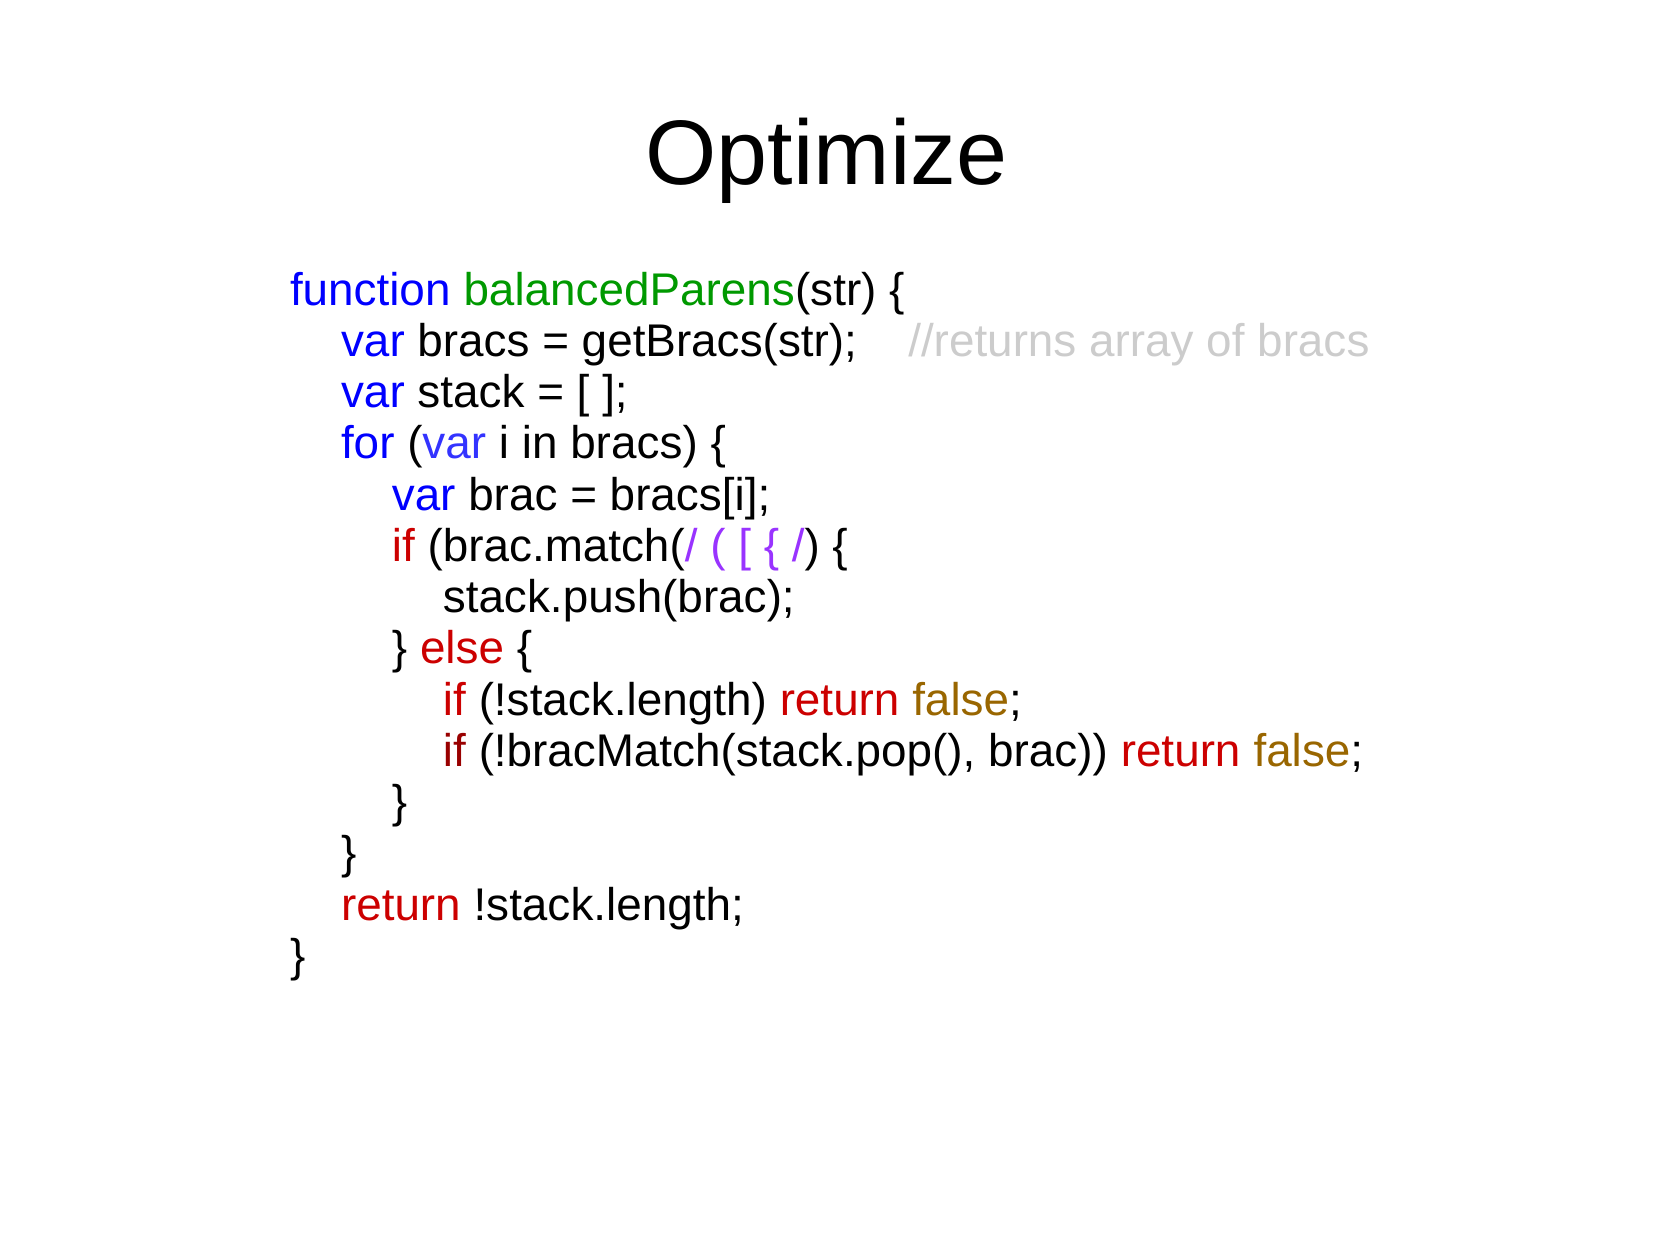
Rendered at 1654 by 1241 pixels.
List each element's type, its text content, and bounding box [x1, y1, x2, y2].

title Optimize [82, 49, 1571, 257]
text_box function balancedParens(str) { var bracs = getBracs(str); //returns array of bracs var stack = [ ]; for (var i in bracs) { var brac = bracs[i]; if (brac.match(/ ( [ { /) { stack.push(brac); } else { if (!stack.length) return false; if (!bracMatch(stack.pop(), brac)) return false; } } return !stack.length; } [275, 256, 1385, 989]
